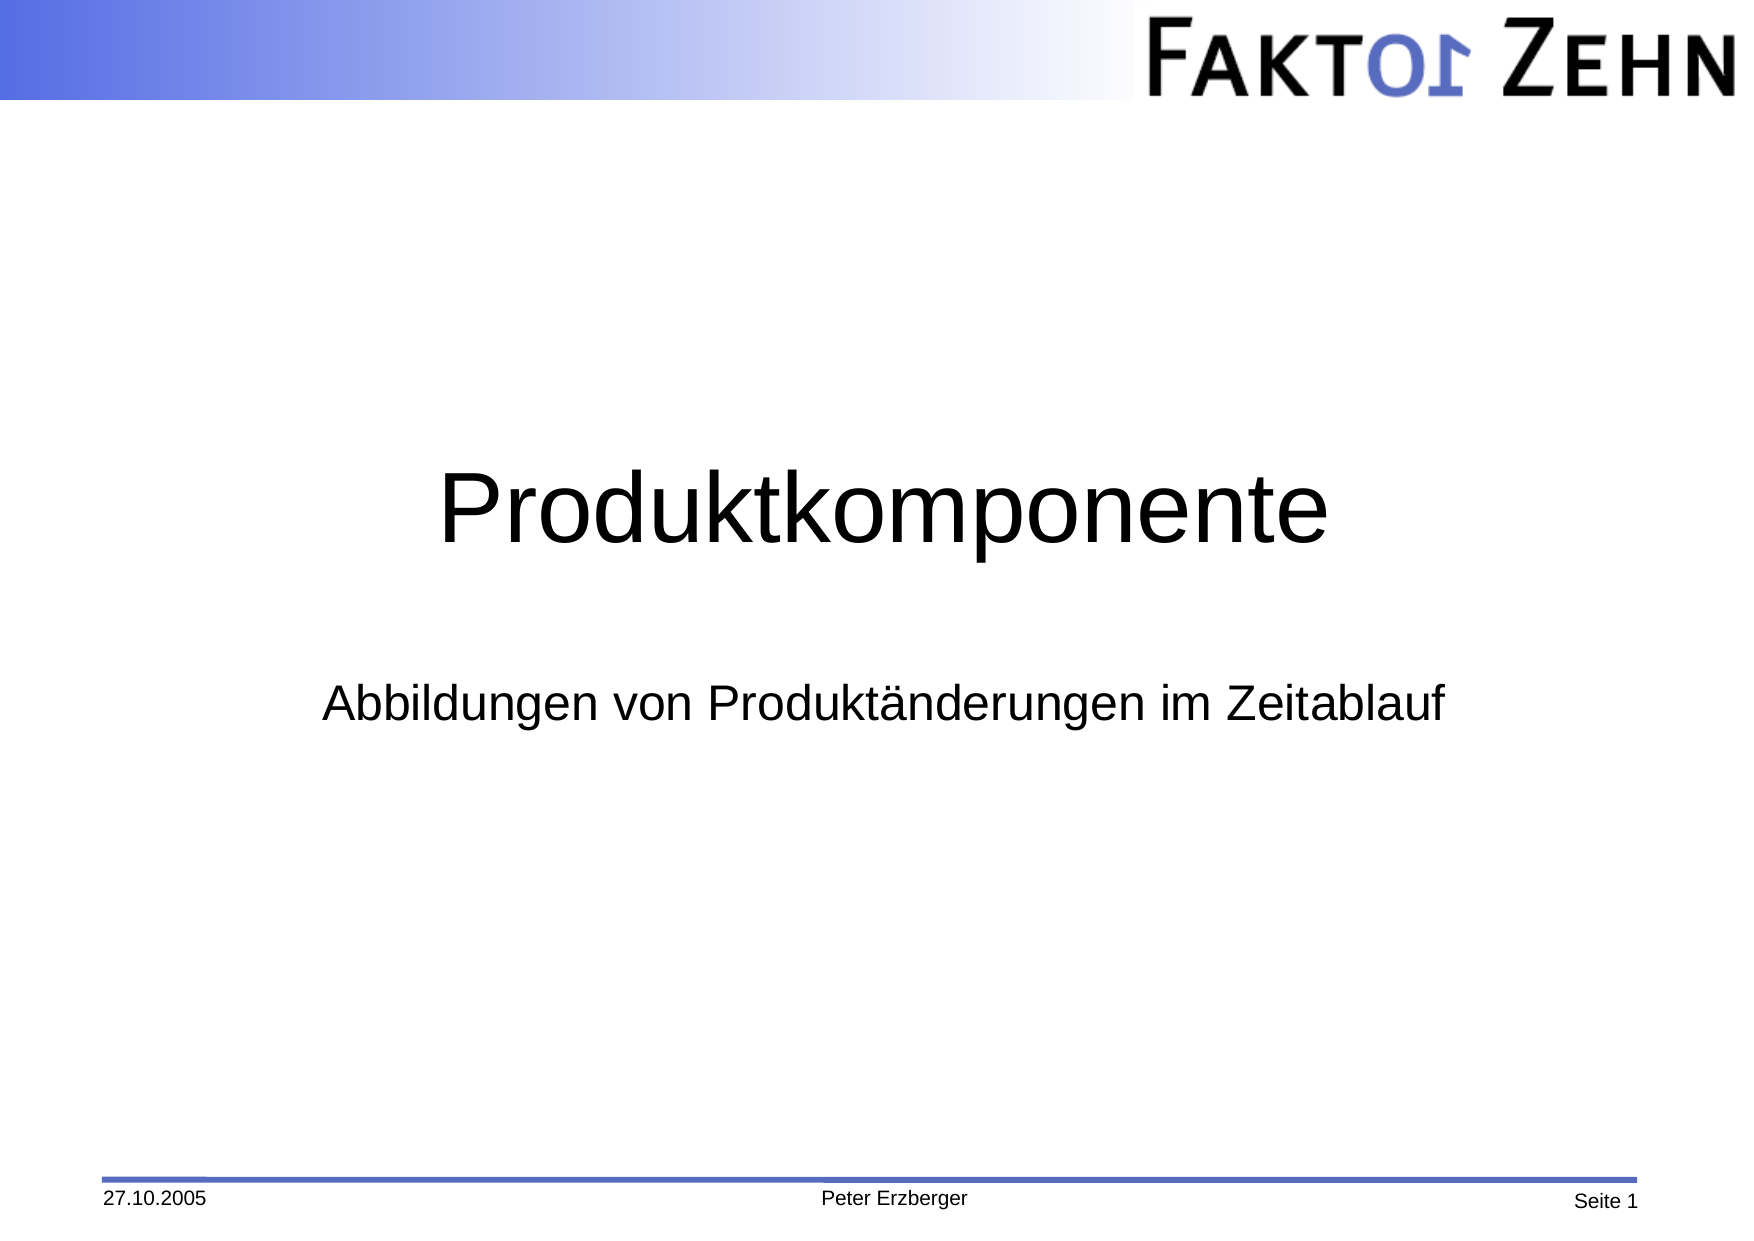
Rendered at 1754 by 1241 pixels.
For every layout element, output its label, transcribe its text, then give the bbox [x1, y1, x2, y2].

picture [1133, 2, 1749, 105]
subtitle Produktkomponente Abbildungen von Produktänderungen im Zeitablauf [168, 238, 1565, 945]
